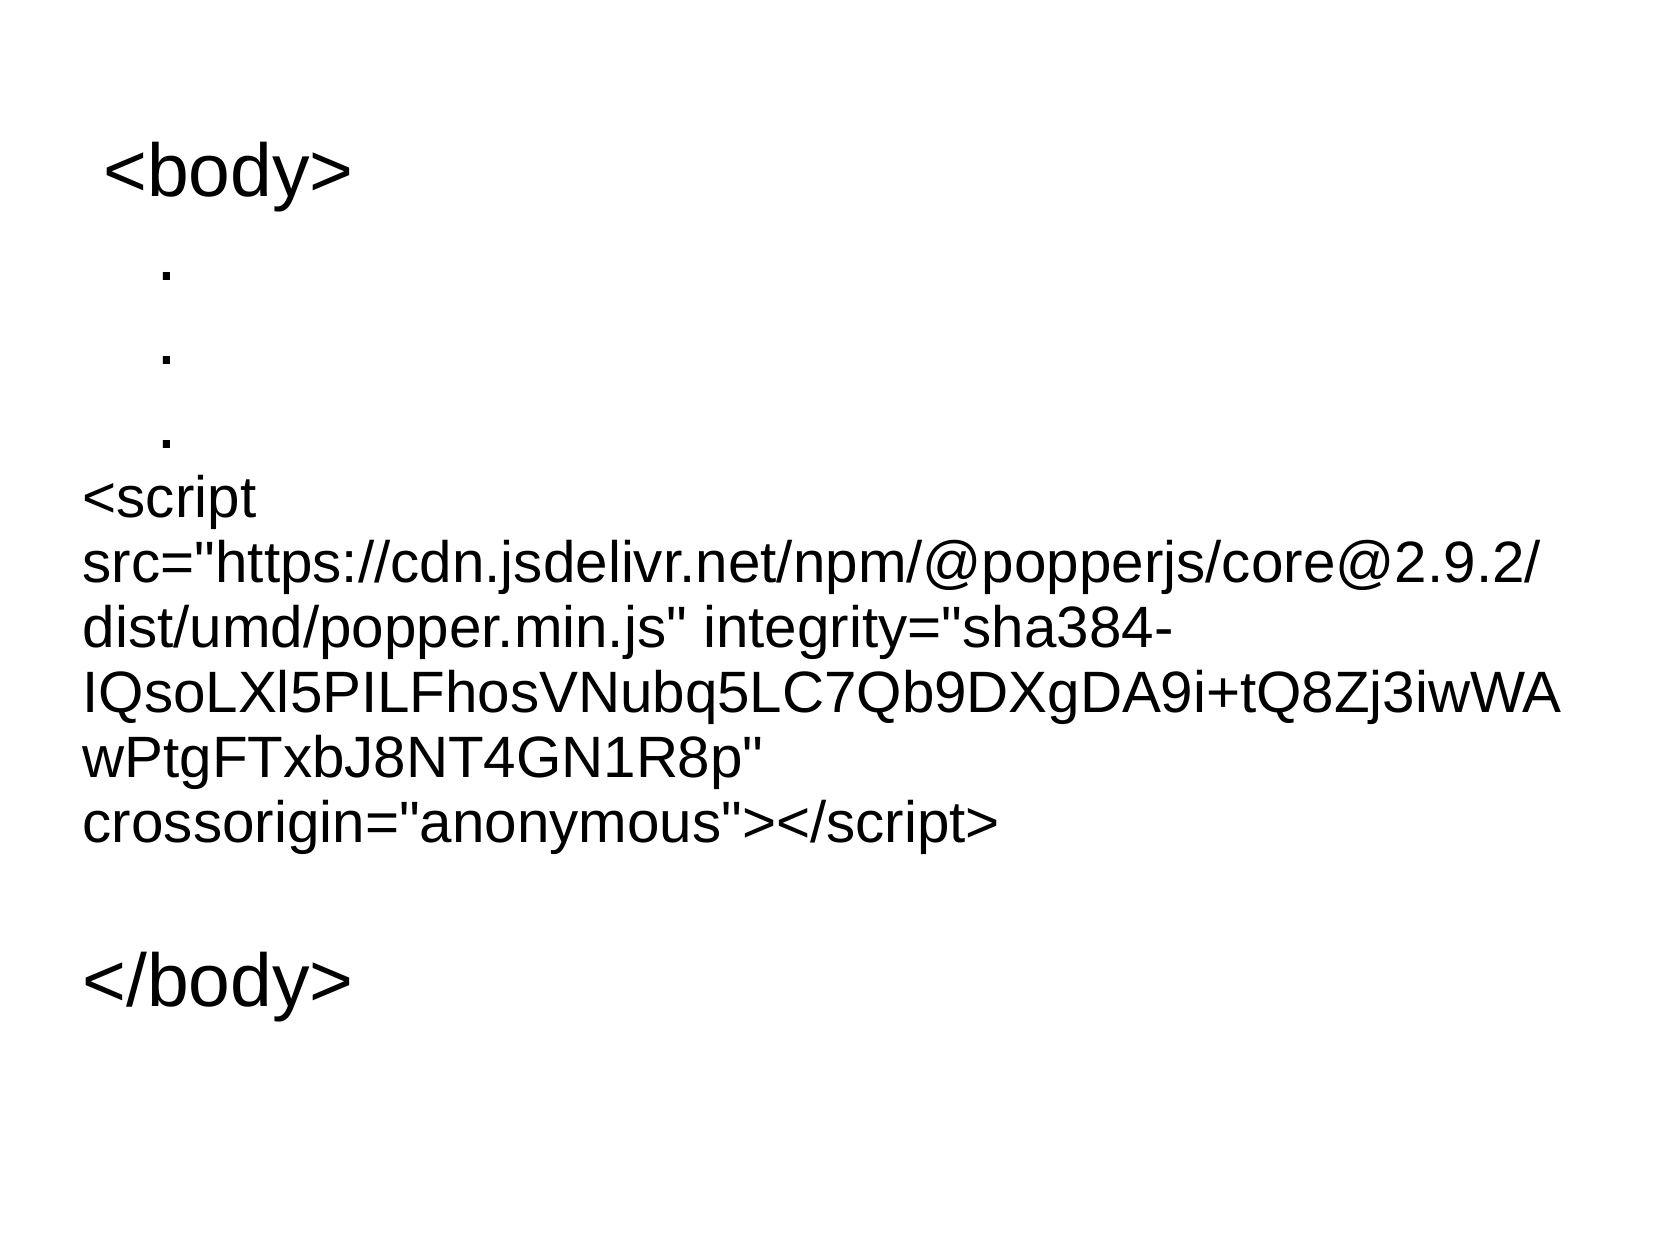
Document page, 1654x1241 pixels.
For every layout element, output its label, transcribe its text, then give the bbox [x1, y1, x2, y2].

title <body> . . . <script src="https://cdn.jsdelivr.net/npm/@popperjs/core@2.9.2/dist/umd/popper.min.js" integrity="sha384-IQsoLXl5PILFhosVNubq5LC7Qb9DXgDA9i+tQ8Zj3iwWAwPtgFTxbJ8NT4GN1R8p" crossorigin="anonymous"></script> </body> [82, 49, 1571, 1205]
